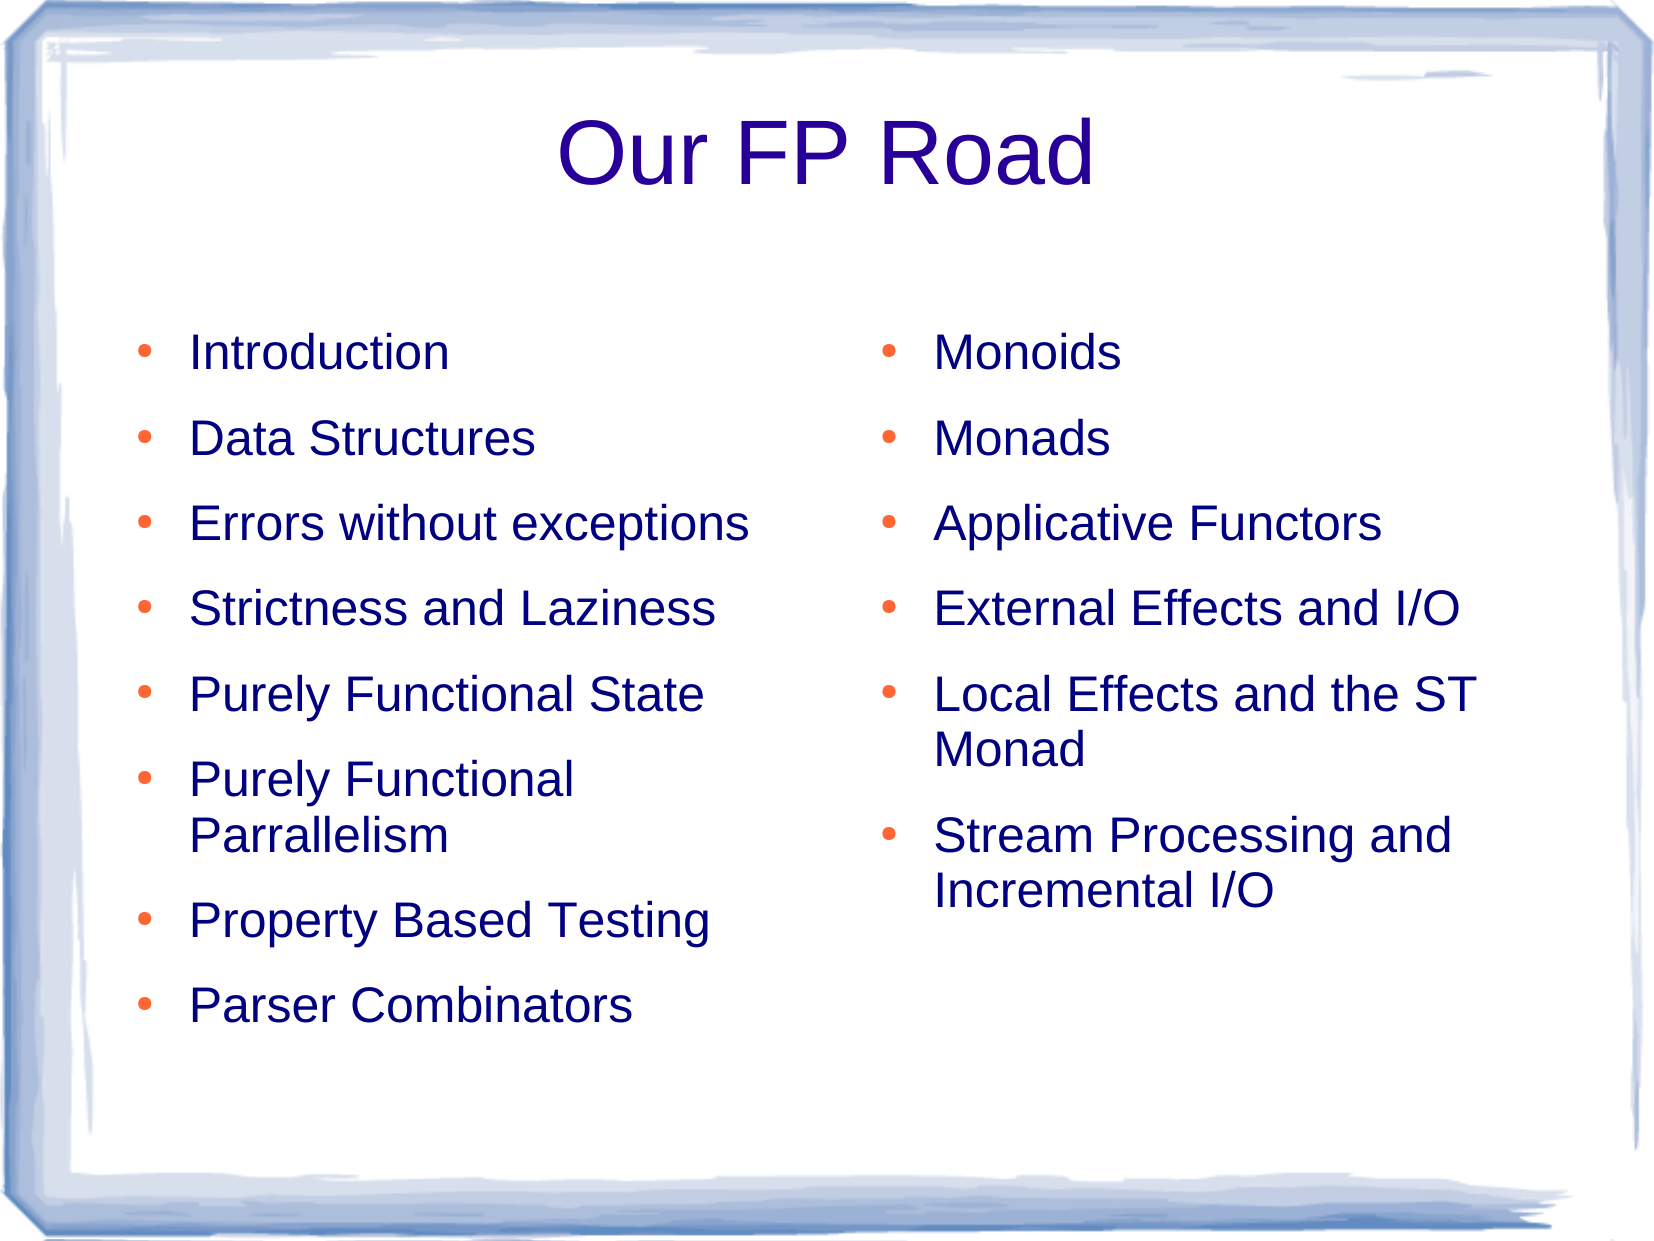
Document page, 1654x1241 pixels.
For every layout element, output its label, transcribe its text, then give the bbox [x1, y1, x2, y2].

list Introduction Data Structures Errors without exceptions Strictness and Laziness Purely Functional State Purely Functional Parrallelism Property Based Testing Parser Combinators [118, 324, 827, 1045]
list Monoids Monads Applicative Functors External Effects and I/O Local Effects and the ST Monad Stream Processing and Incremental I/O [862, 324, 1572, 1045]
picture [0, 0, 1654, 1241]
title Our FP Road [82, 49, 1571, 257]
